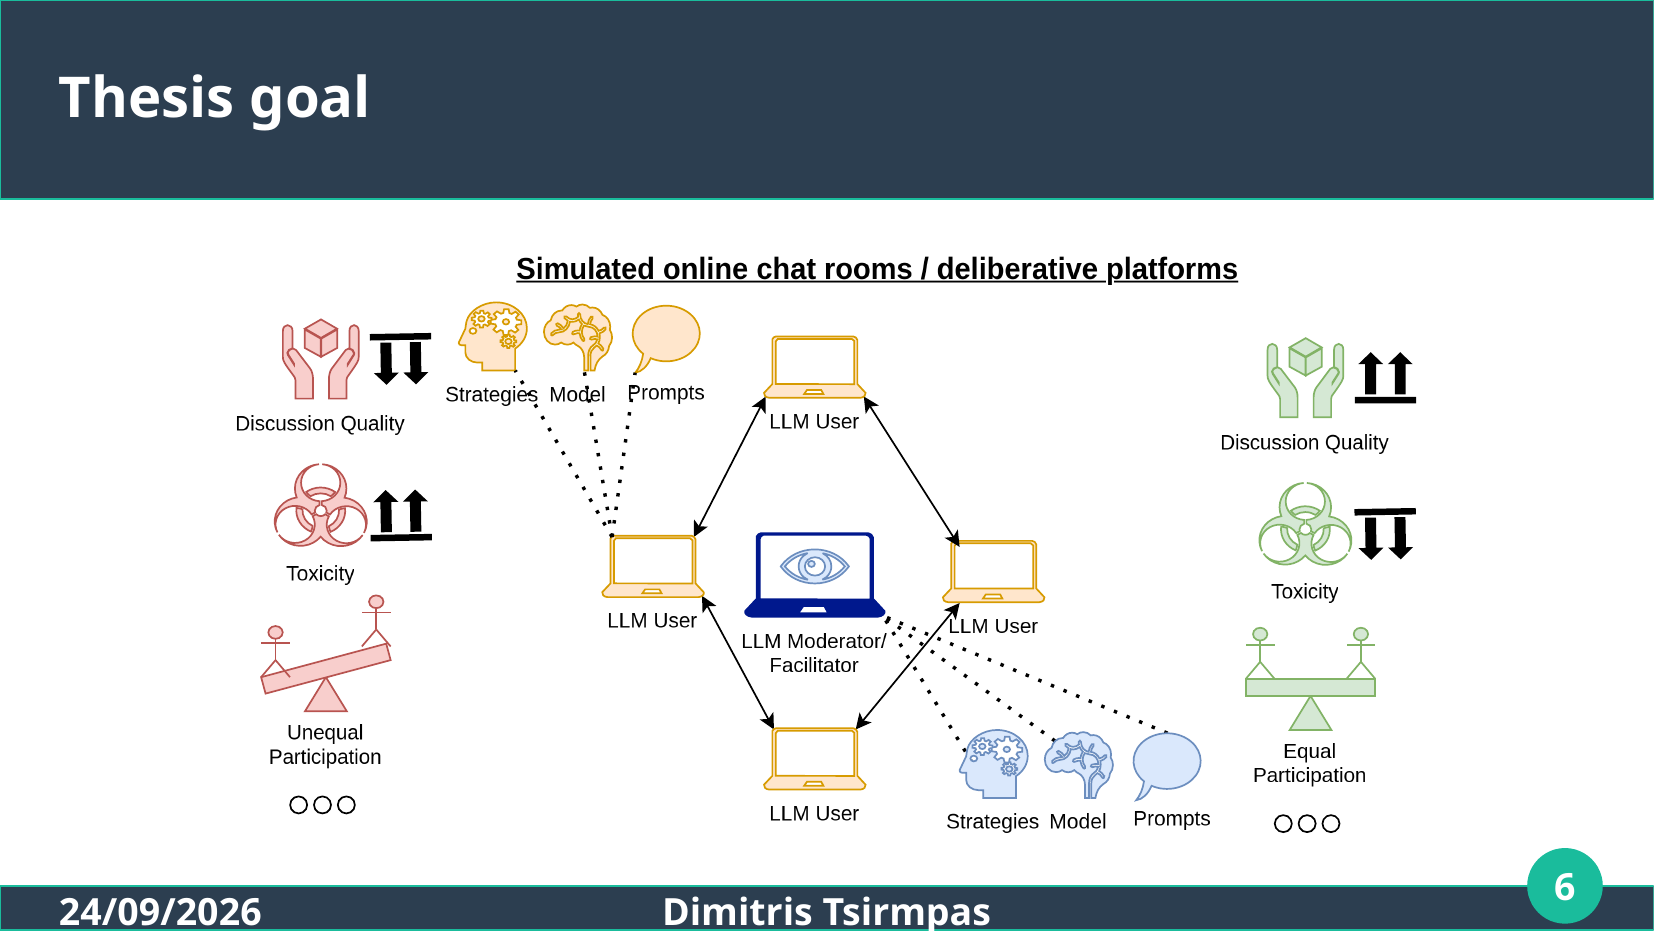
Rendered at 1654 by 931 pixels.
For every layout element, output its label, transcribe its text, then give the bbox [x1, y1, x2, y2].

title Thesis goal [59, 37, 1595, 155]
picture [236, 243, 1418, 864]
